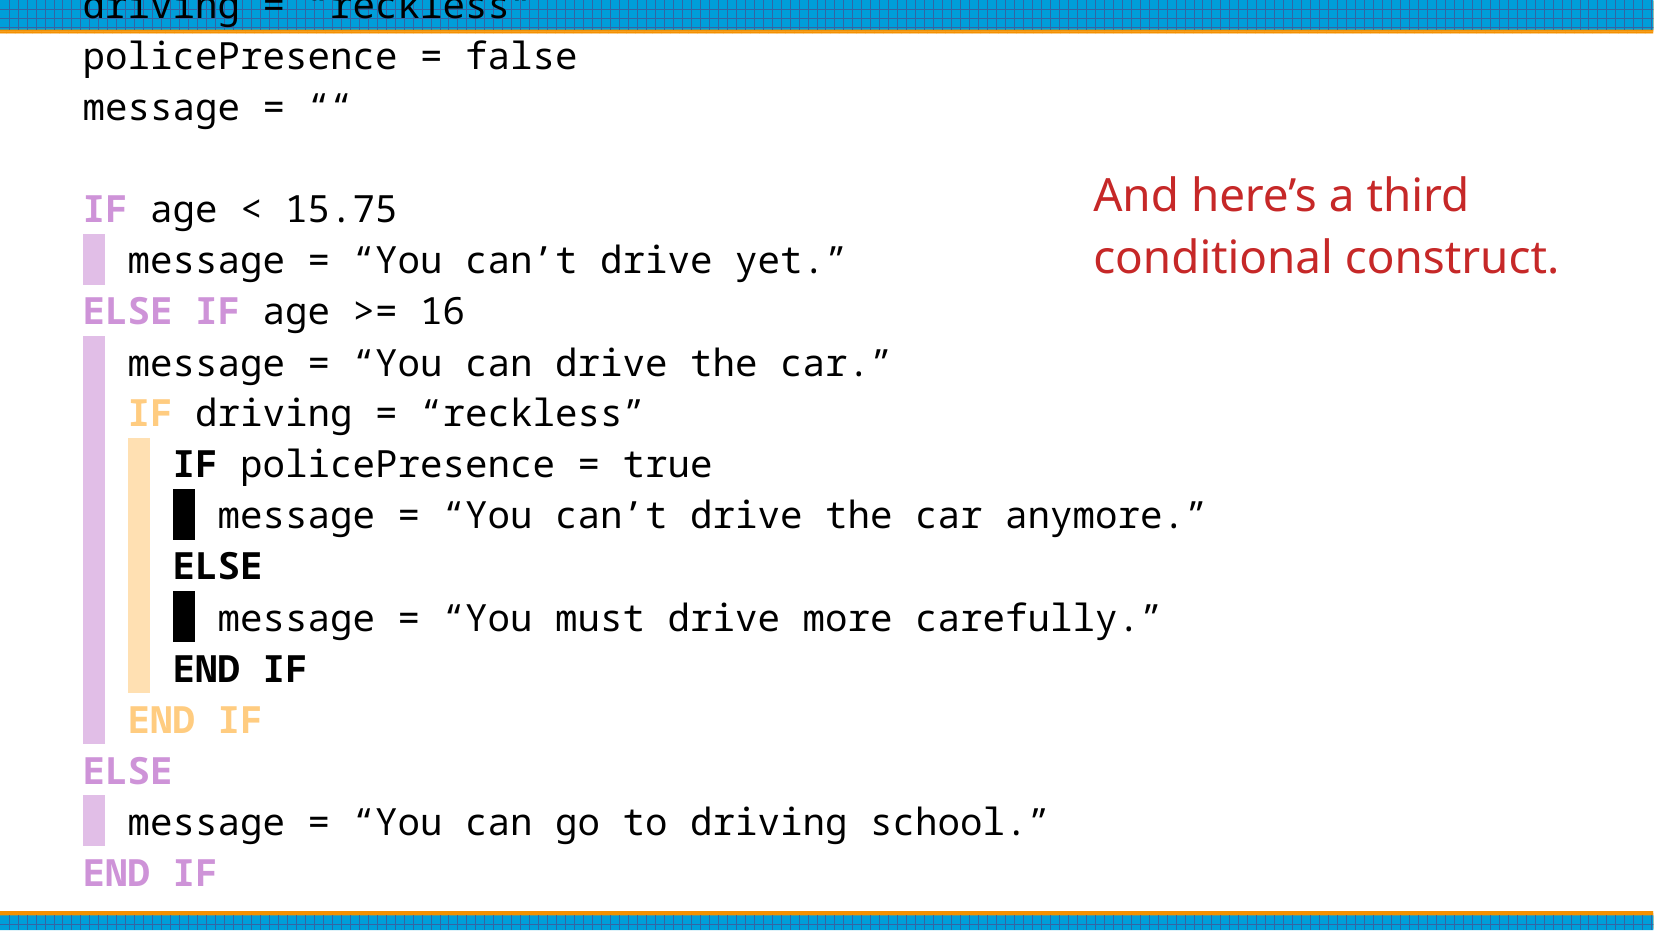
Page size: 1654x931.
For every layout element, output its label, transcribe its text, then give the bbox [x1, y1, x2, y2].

text_box And here’s a third conditional construct. [1087, 75, 1613, 376]
subtitle age = 16 driving = “reckless“ policePresence = false message = ““ IF age < 15.75 message = “You can’t drive yet.” ELSE IF age >= 16 message = “You can drive the car.” IF driving = “reckless” IF policePresence = true message = “You can’t drive the car anymore.” ELSE message = “You must drive more carefully.” END IF END IF ELSE message = “You can go to driving school.” END IF output message [82, 69, 1571, 858]
